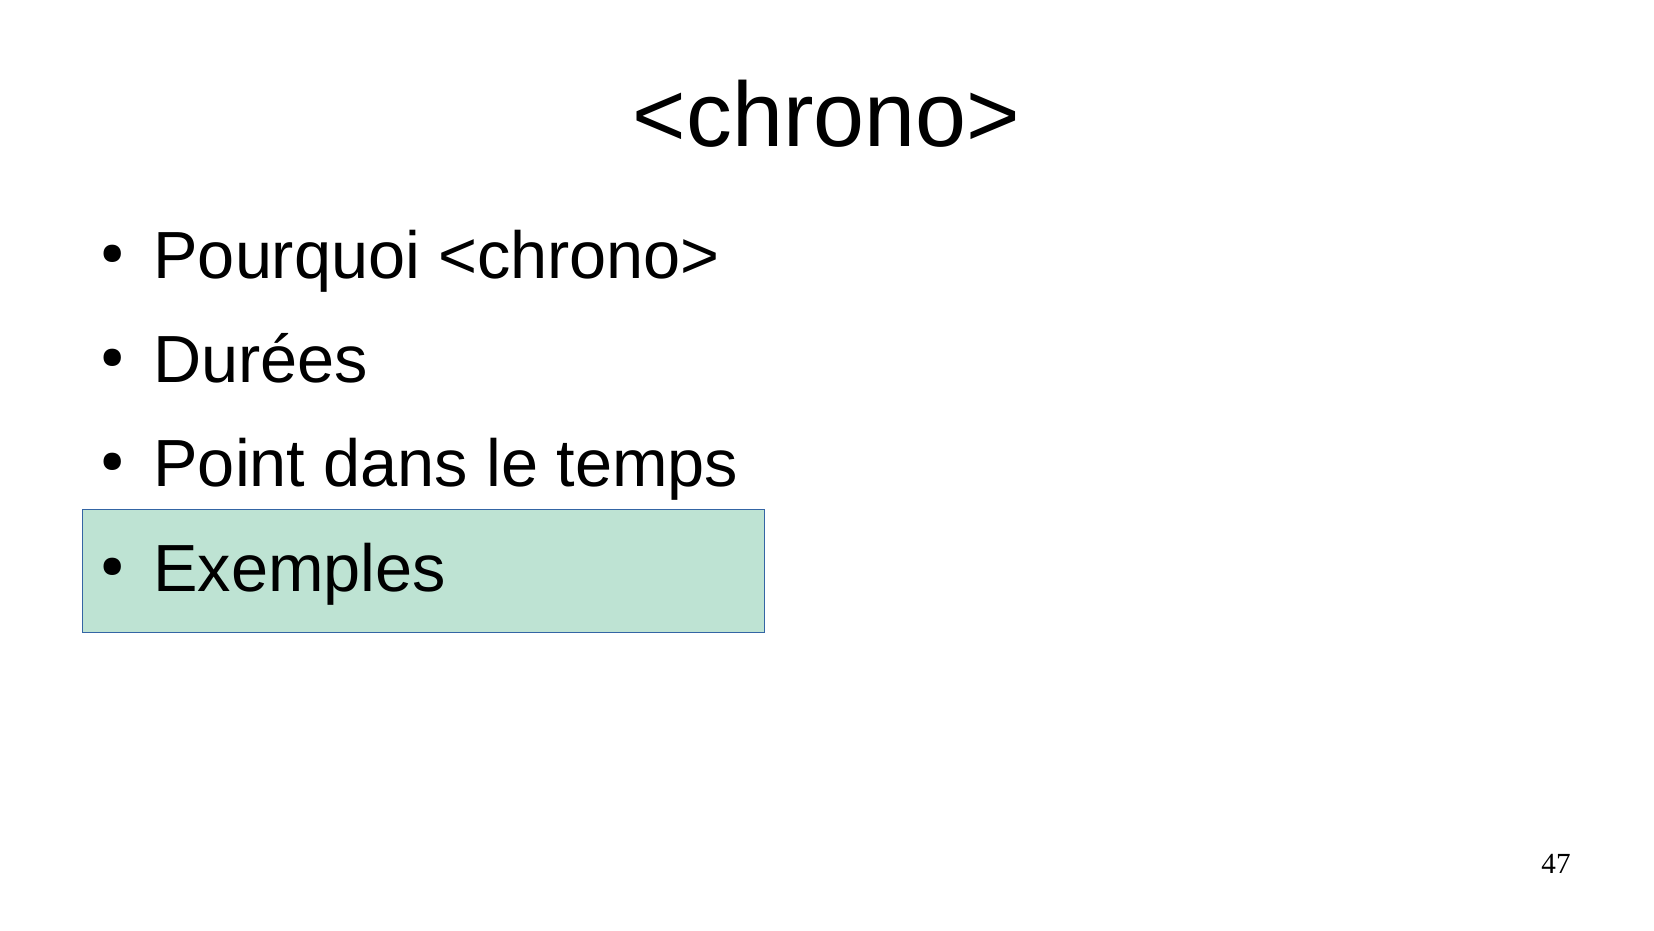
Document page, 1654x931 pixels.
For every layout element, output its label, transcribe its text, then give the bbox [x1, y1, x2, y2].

title <chrono> [82, 37, 1571, 193]
list Pourquoi <chrono> Durées Point dans le temps Exemples [82, 217, 1571, 758]
